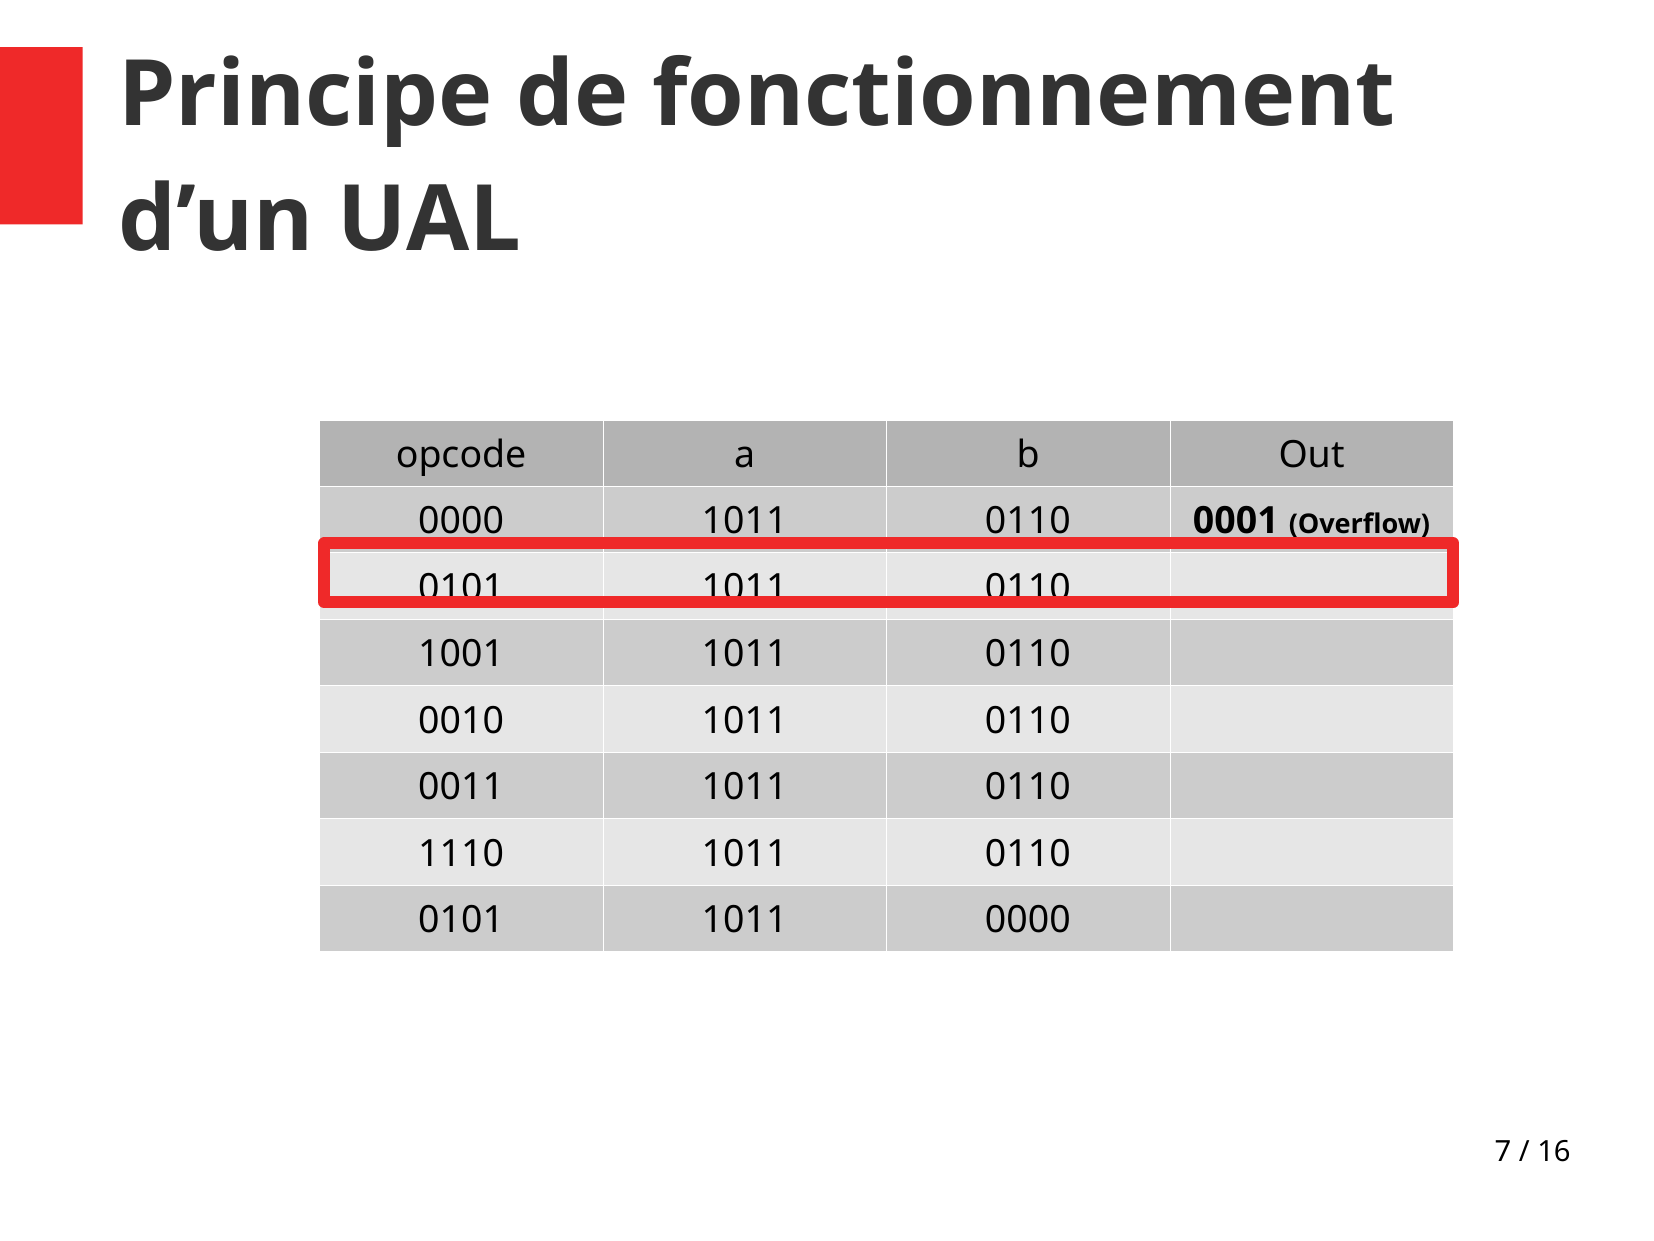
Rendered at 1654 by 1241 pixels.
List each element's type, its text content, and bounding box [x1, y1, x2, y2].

table_cell 0110 [887, 753, 1170, 818]
table_cell [1171, 753, 1453, 818]
table_cell 1011 [604, 753, 886, 818]
table_cell 1011 [604, 819, 886, 885]
table_cell [1171, 608, 1453, 619]
table_cell 1001 [320, 620, 603, 685]
table_cell 0110 [887, 608, 1170, 619]
table_cell 0000 [320, 487, 603, 538]
table_cell 1011 [604, 553, 886, 596]
table_cell 1110 [320, 819, 603, 885]
table_cell 0001 (Overflow) [1171, 487, 1453, 537]
table_cell 0110 [887, 686, 1170, 752]
title Principe de fonctionnement d’un UAL [118, 45, 1571, 260]
table_cell 0011 [320, 753, 603, 818]
table_header b [887, 421, 1170, 486]
table_cell 0110 [1054, 576, 1065, 596]
table_cell 0110 [887, 620, 1170, 685]
table_cell [1171, 620, 1453, 685]
table_cell 0101 [320, 886, 603, 951]
table_cell 0110 [887, 819, 1170, 885]
table_cell 1011 [604, 886, 886, 951]
table_header opcode [320, 421, 603, 486]
table_cell 1011 [604, 686, 886, 752]
table_cell 0101 [466, 576, 477, 596]
table_cell 0110 [989, 576, 1000, 596]
table_cell 0000 [887, 886, 1170, 951]
table_cell 1011 [604, 608, 886, 619]
table_cell 0101 [320, 608, 603, 619]
table_cell [1171, 819, 1453, 885]
table_cell 0101 [423, 576, 434, 596]
table_cell 0110 [887, 553, 1170, 596]
table_cell [1171, 886, 1453, 951]
table_cell [1171, 686, 1453, 752]
table_cell 1011 [728, 576, 739, 596]
table_cell 0110 [887, 487, 1170, 537]
table_cell 1011 [604, 487, 886, 537]
table_cell 1011 [604, 620, 886, 685]
table_header Out [1171, 421, 1453, 486]
table_cell 0101 [330, 553, 603, 596]
table_cell 0010 [320, 686, 603, 752]
table_cell [1171, 553, 1447, 596]
table_header a [604, 421, 886, 486]
